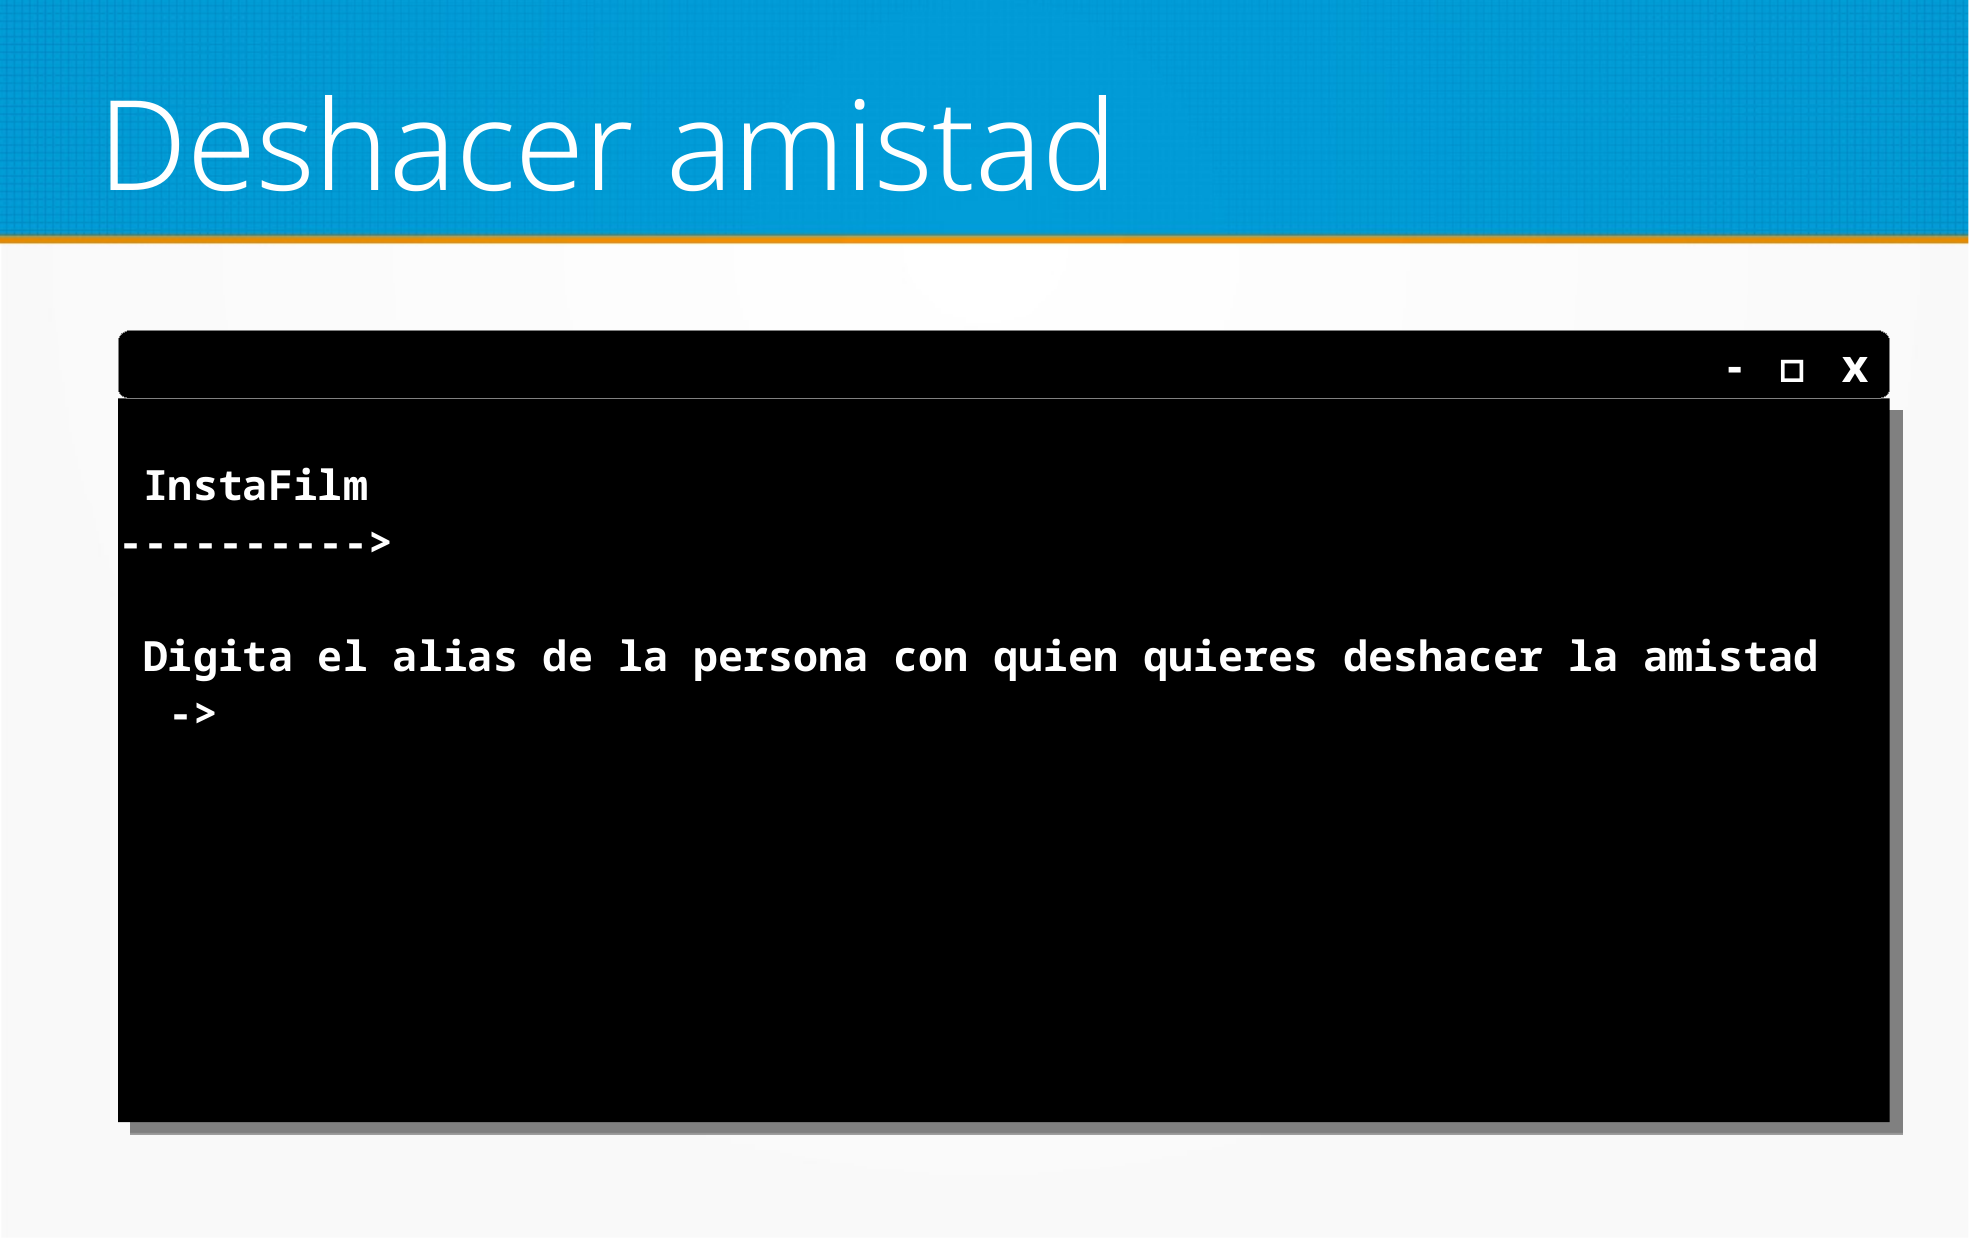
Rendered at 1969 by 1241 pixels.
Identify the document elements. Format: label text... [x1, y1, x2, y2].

title Deshacer amistad [98, 19, 1870, 227]
text_box - □ x [118, 330, 1890, 399]
picture [0, 233, 1969, 1241]
text_box InstaFilm ----------> Digita el alias de la persona con quien quieres deshacer la amistad -> [118, 398, 1890, 1123]
